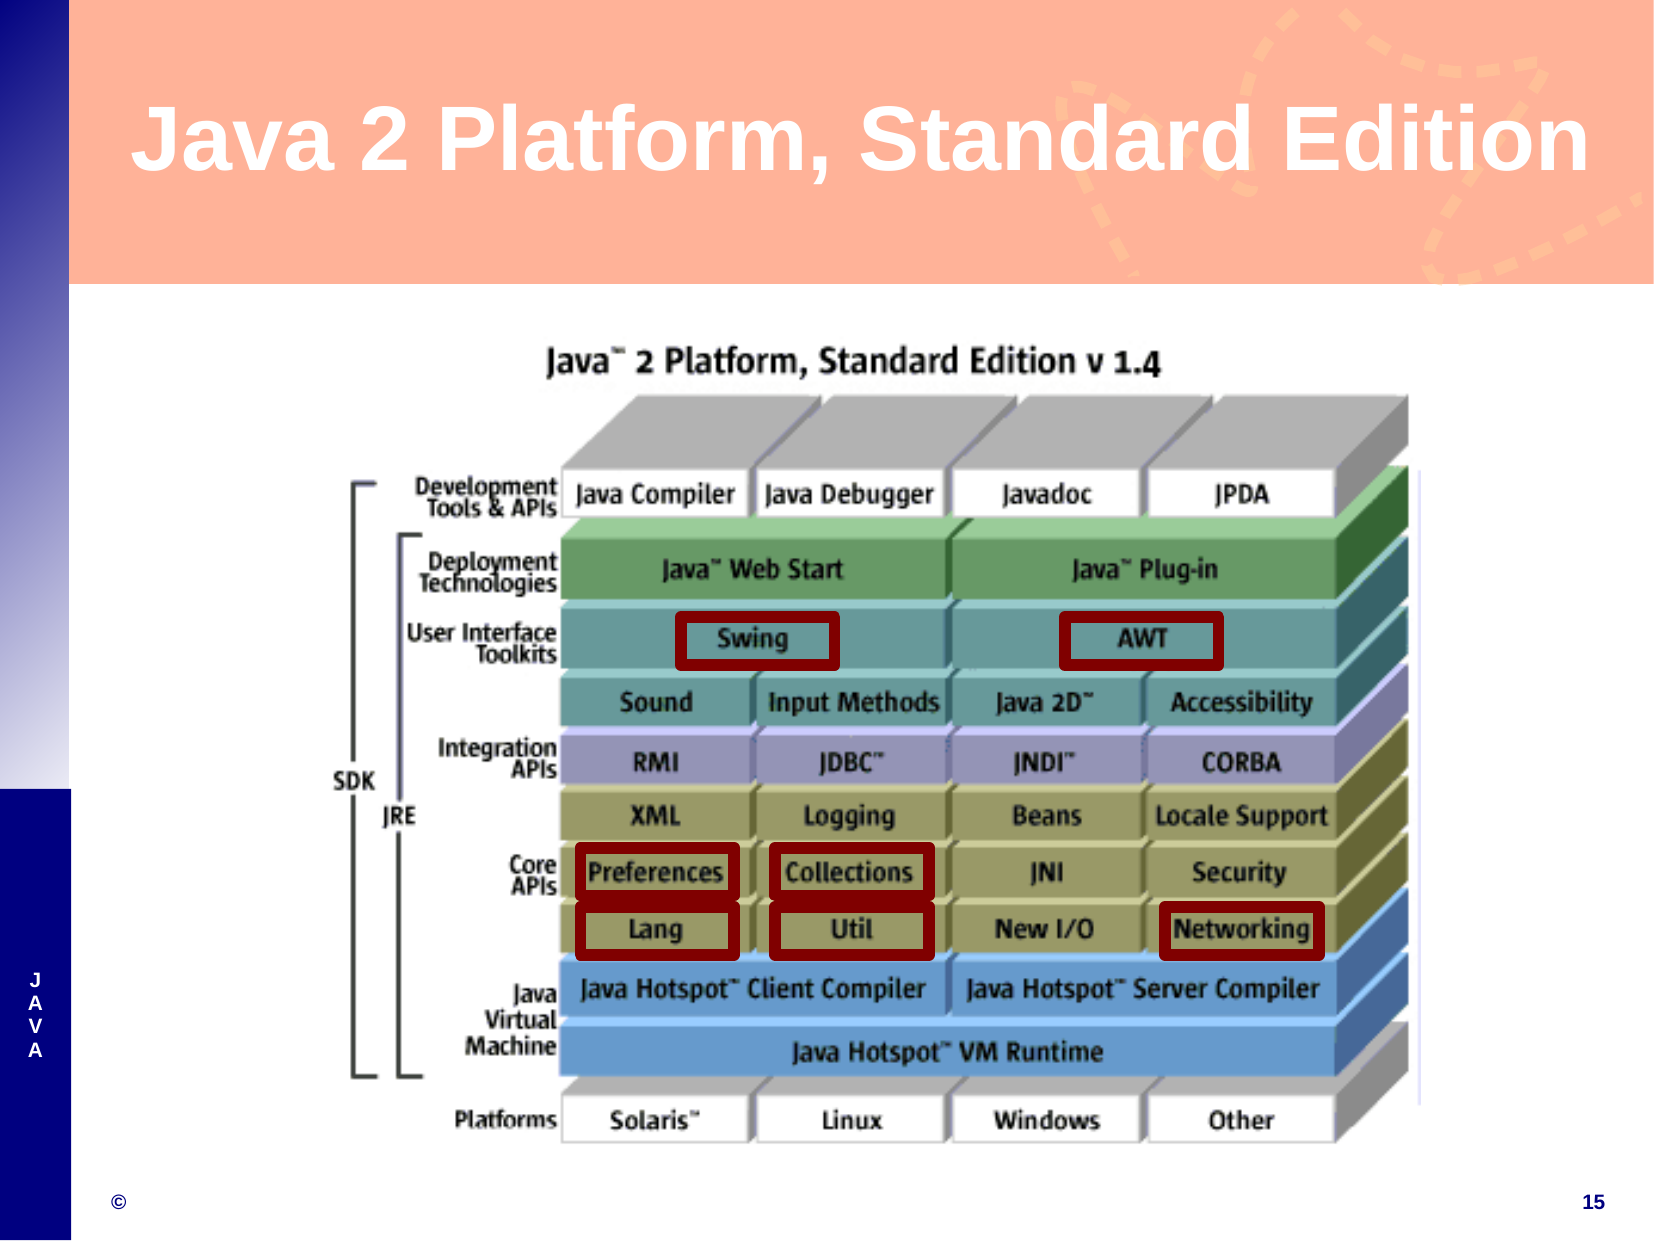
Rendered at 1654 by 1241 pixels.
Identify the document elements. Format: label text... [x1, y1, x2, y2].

title Java 2 Platform, Standard Edition [70, 34, 1654, 242]
picture [330, 335, 1421, 1156]
text_box J A V A [0, 788, 71, 1241]
